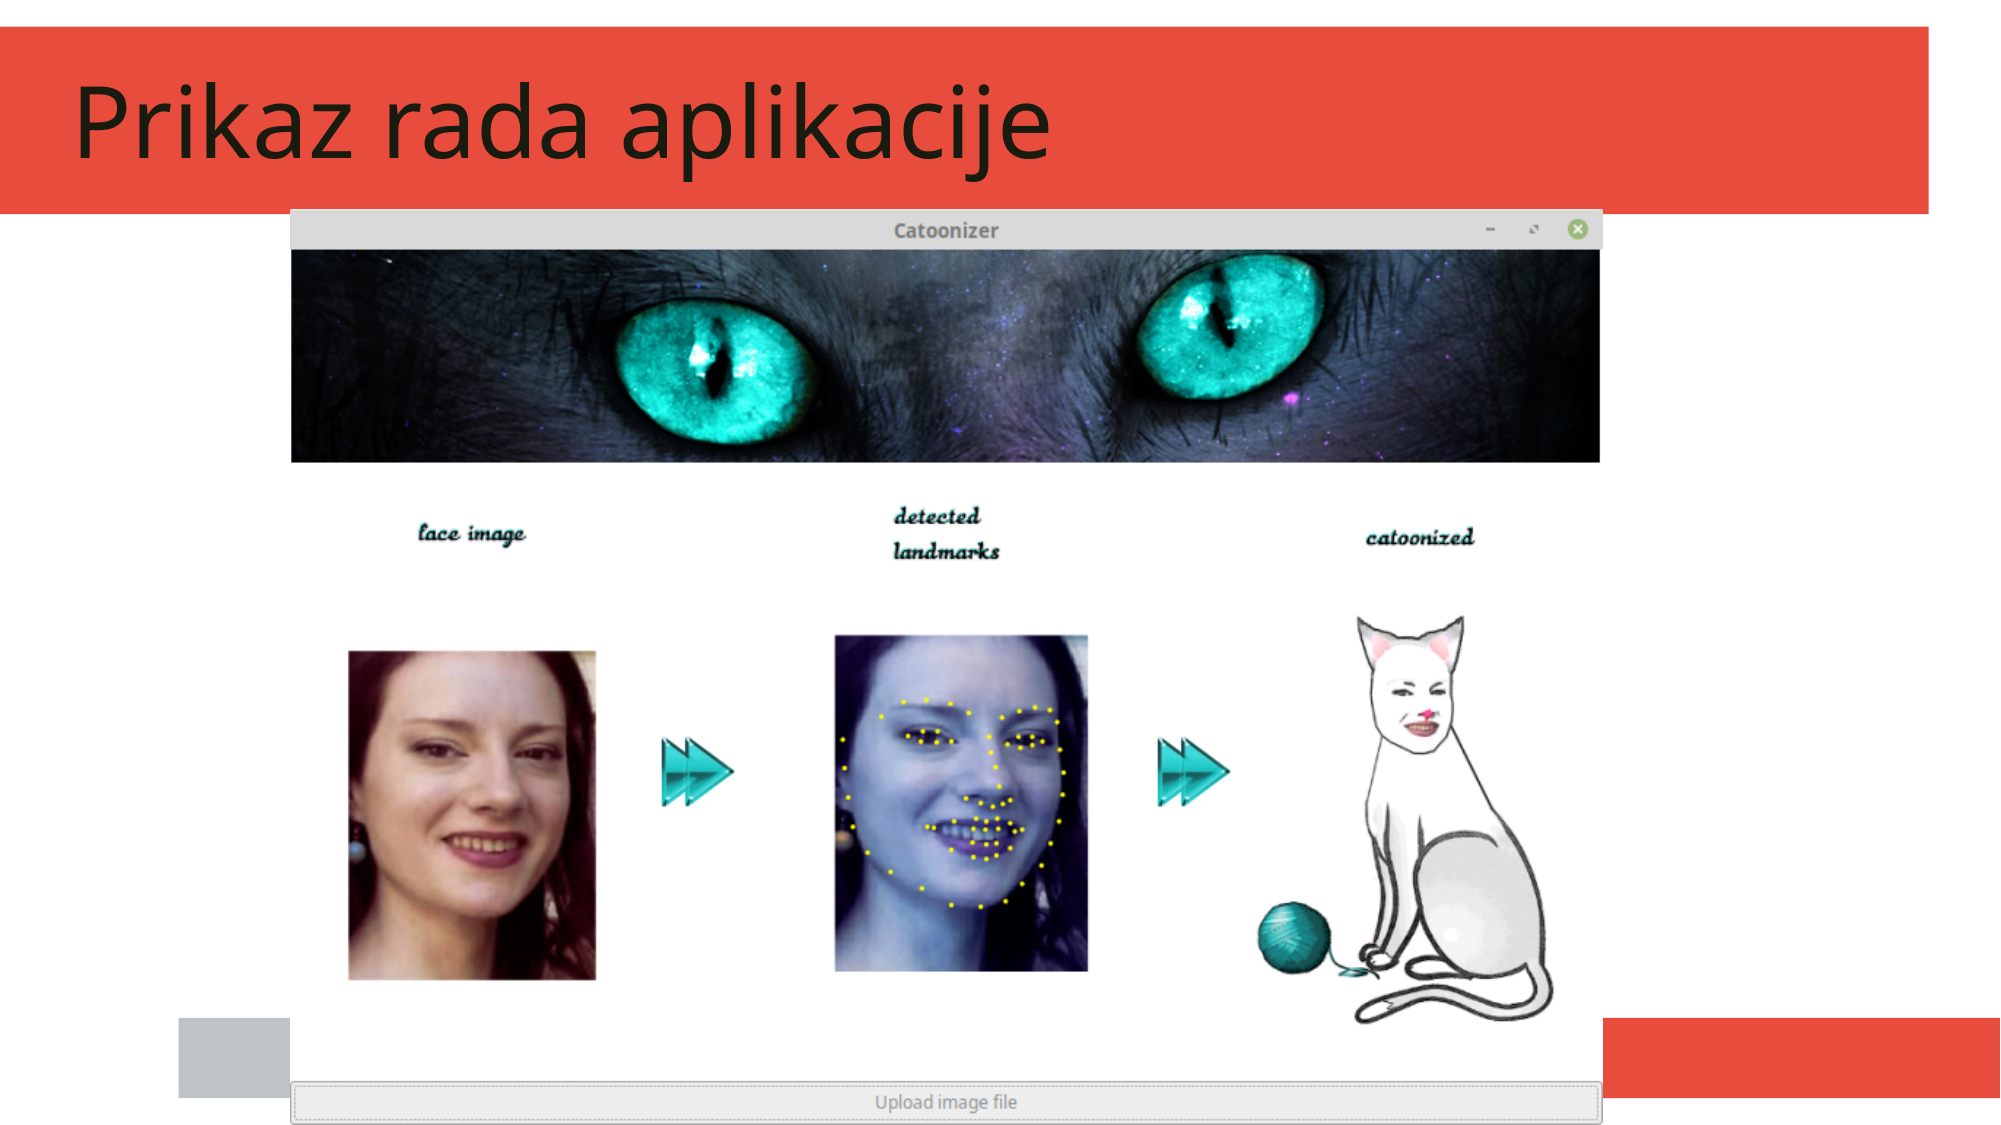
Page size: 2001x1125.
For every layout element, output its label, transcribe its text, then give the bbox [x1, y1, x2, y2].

title Prikaz rada aplikacije [71, 53, 1929, 188]
picture [290, 209, 1603, 1125]
